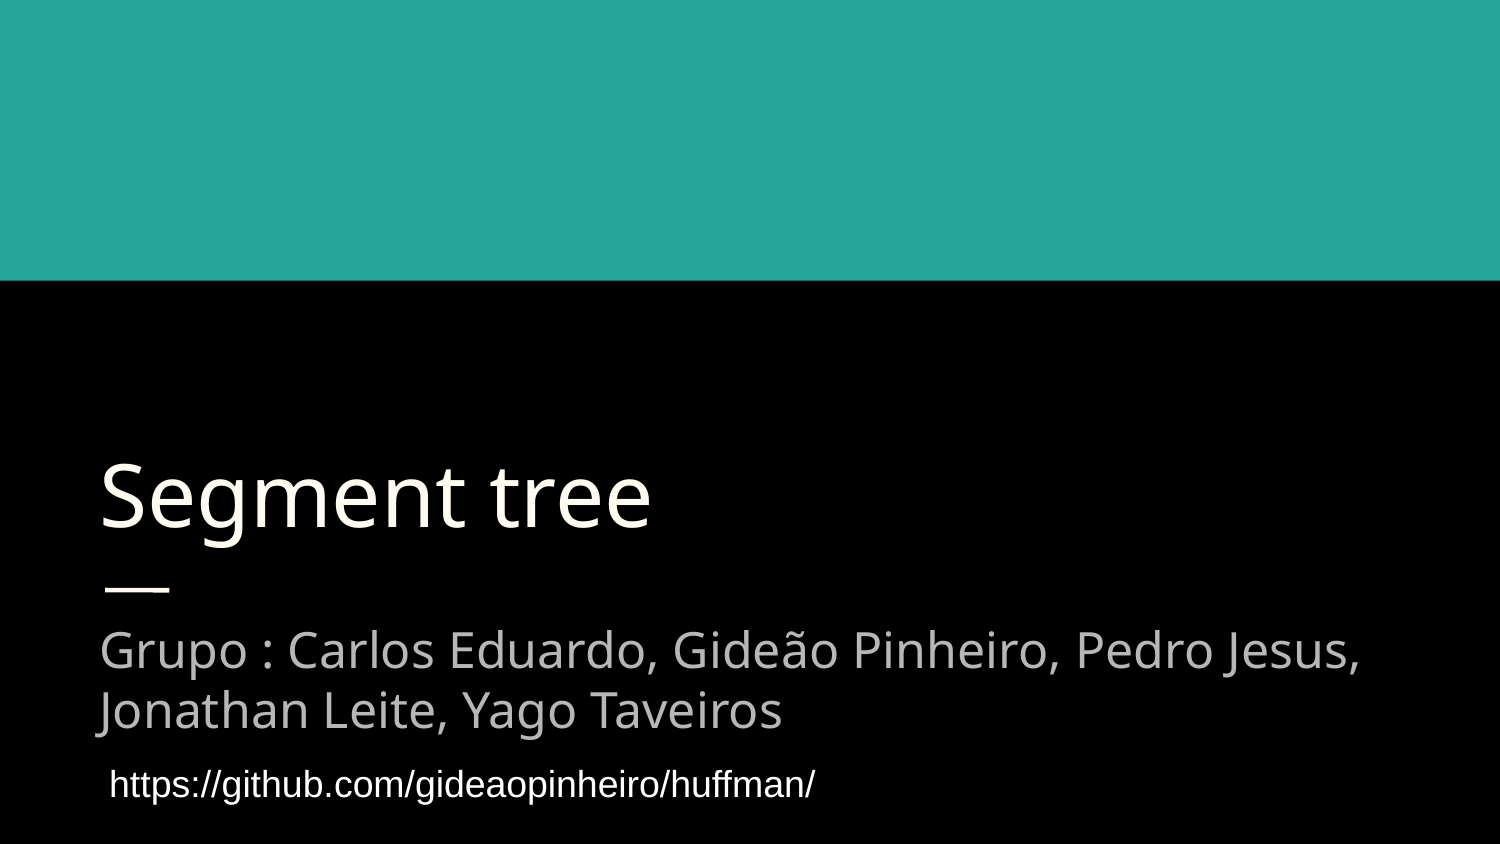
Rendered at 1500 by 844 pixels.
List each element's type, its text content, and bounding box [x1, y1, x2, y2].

subtitle Grupo : Carlos Eduardo, Gideão Pinheiro, Pedro Jesus, Jonathan Leite, Yago Taveiros [84, 603, 1416, 733]
text_box https://github.com/gideaopinheiro/huffman/ [94, 755, 1111, 813]
title Segment tree [84, 310, 1416, 561]
